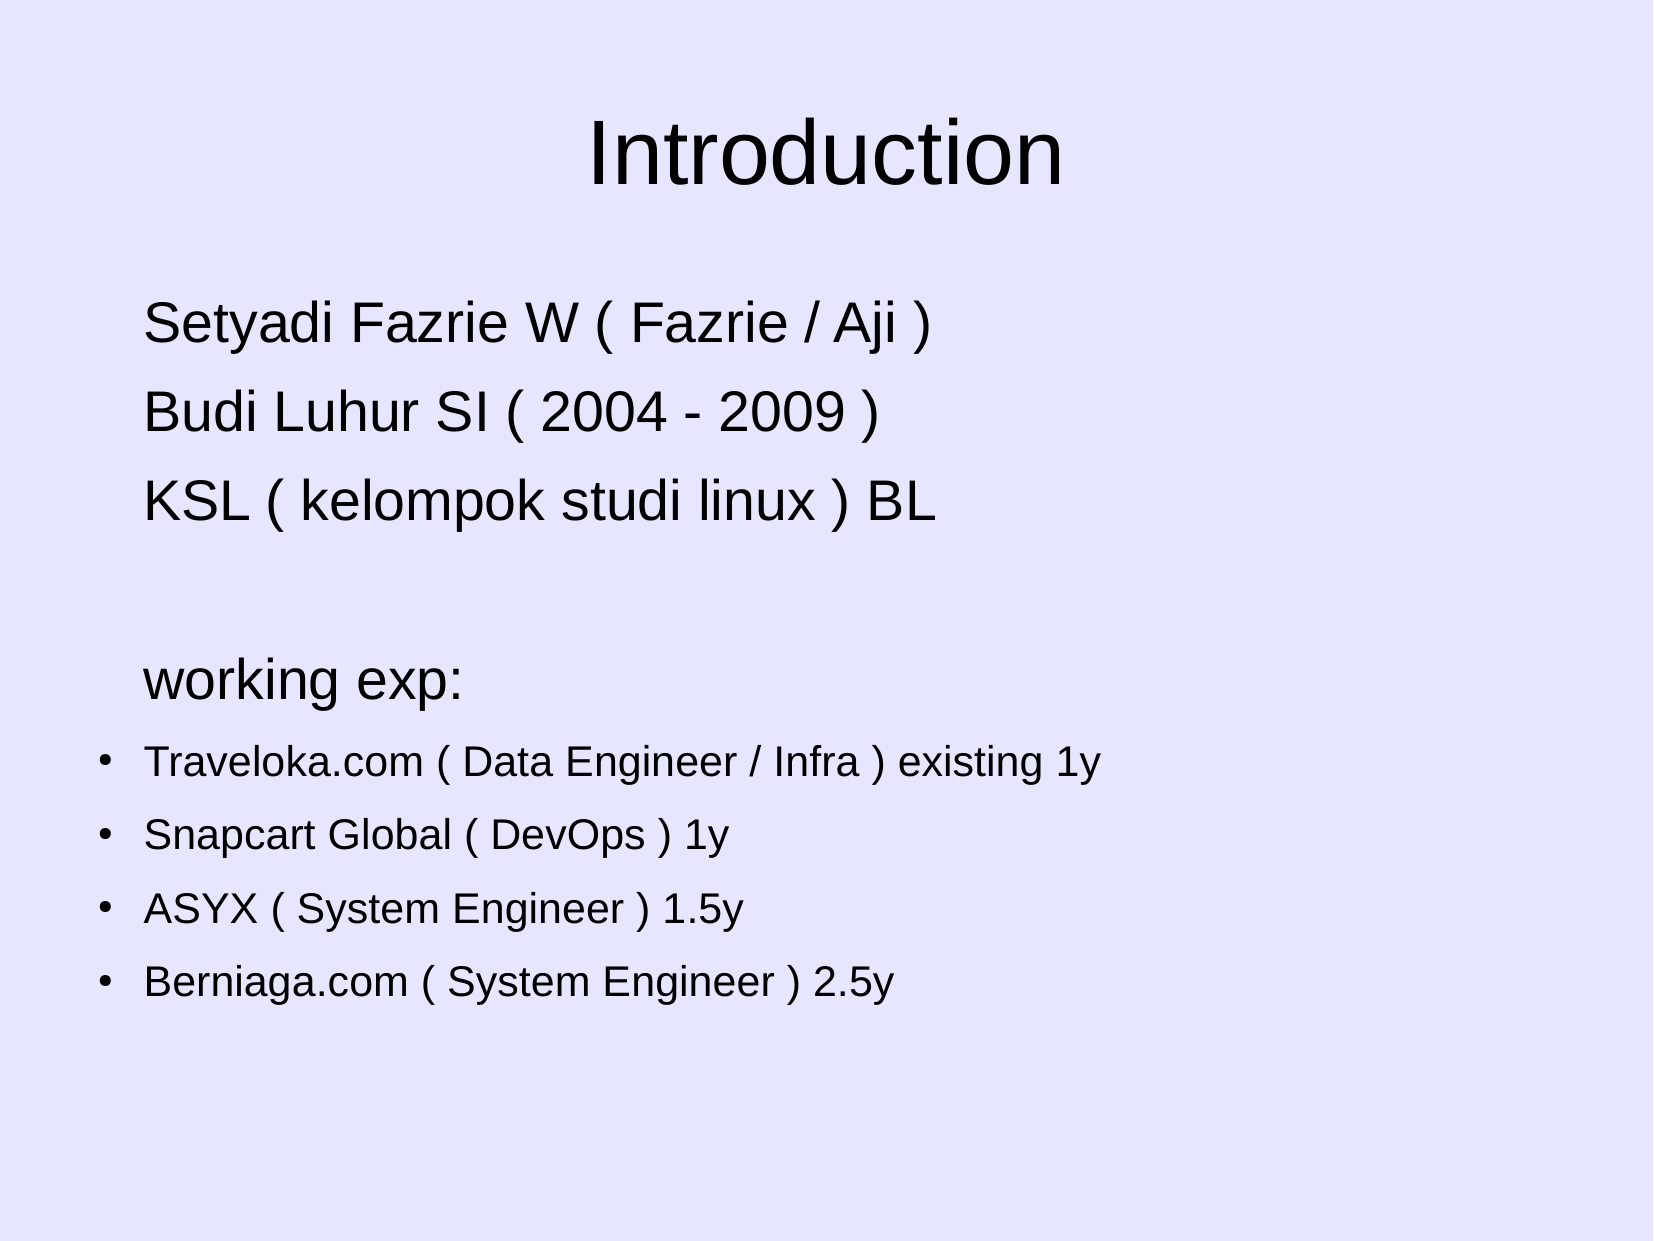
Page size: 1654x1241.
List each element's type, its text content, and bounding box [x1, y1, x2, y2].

title Introduction [82, 49, 1571, 257]
list Setyadi Fazrie W ( Fazrie / Aji ) Budi Luhur SI ( 2004 - 2009 ) KSL ( kelompok studi linux ) BL working exp: Traveloka.com ( Data Engineer / Infra ) existing 1y Snapcart Global ( DevOps ) 1y ASYX ( System Engineer ) 1.5y Berniaga.com ( System Engineer ) 2.5y [82, 290, 1571, 1010]
